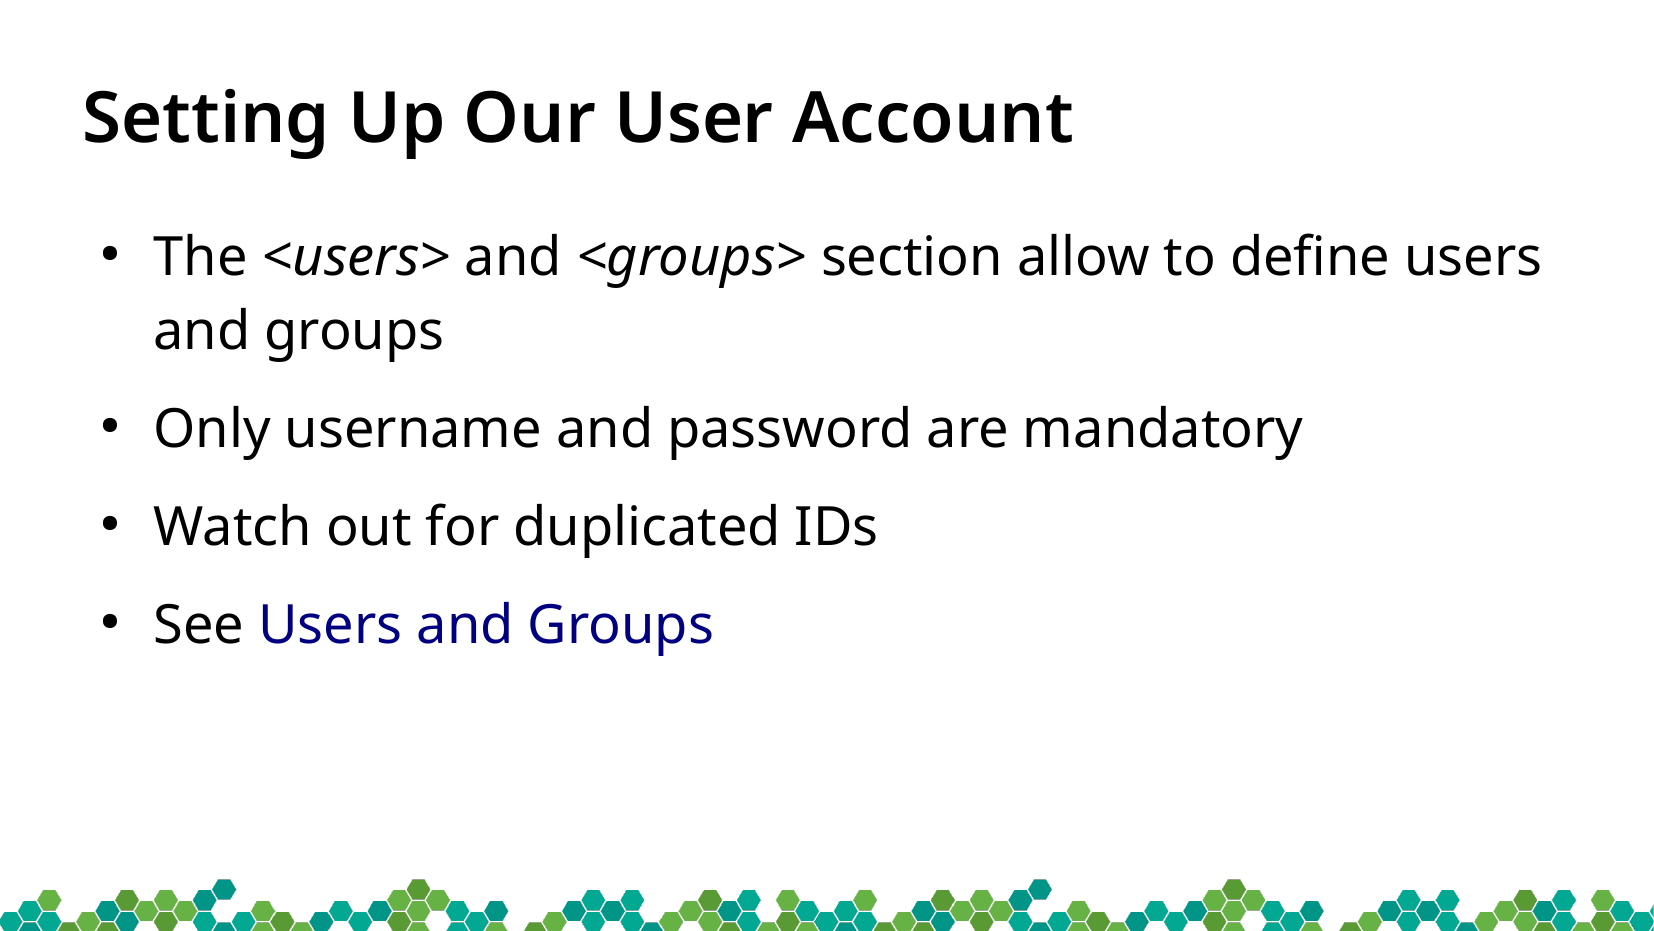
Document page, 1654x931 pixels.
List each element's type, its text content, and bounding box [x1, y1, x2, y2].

picture [0, 871, 1654, 931]
list The <users> and <groups> section allow to define users and groups Only username and password are mandatory Watch out for duplicated IDs See Users and Groups [82, 217, 1571, 758]
title Setting Up Our User Account [82, 37, 1571, 193]
